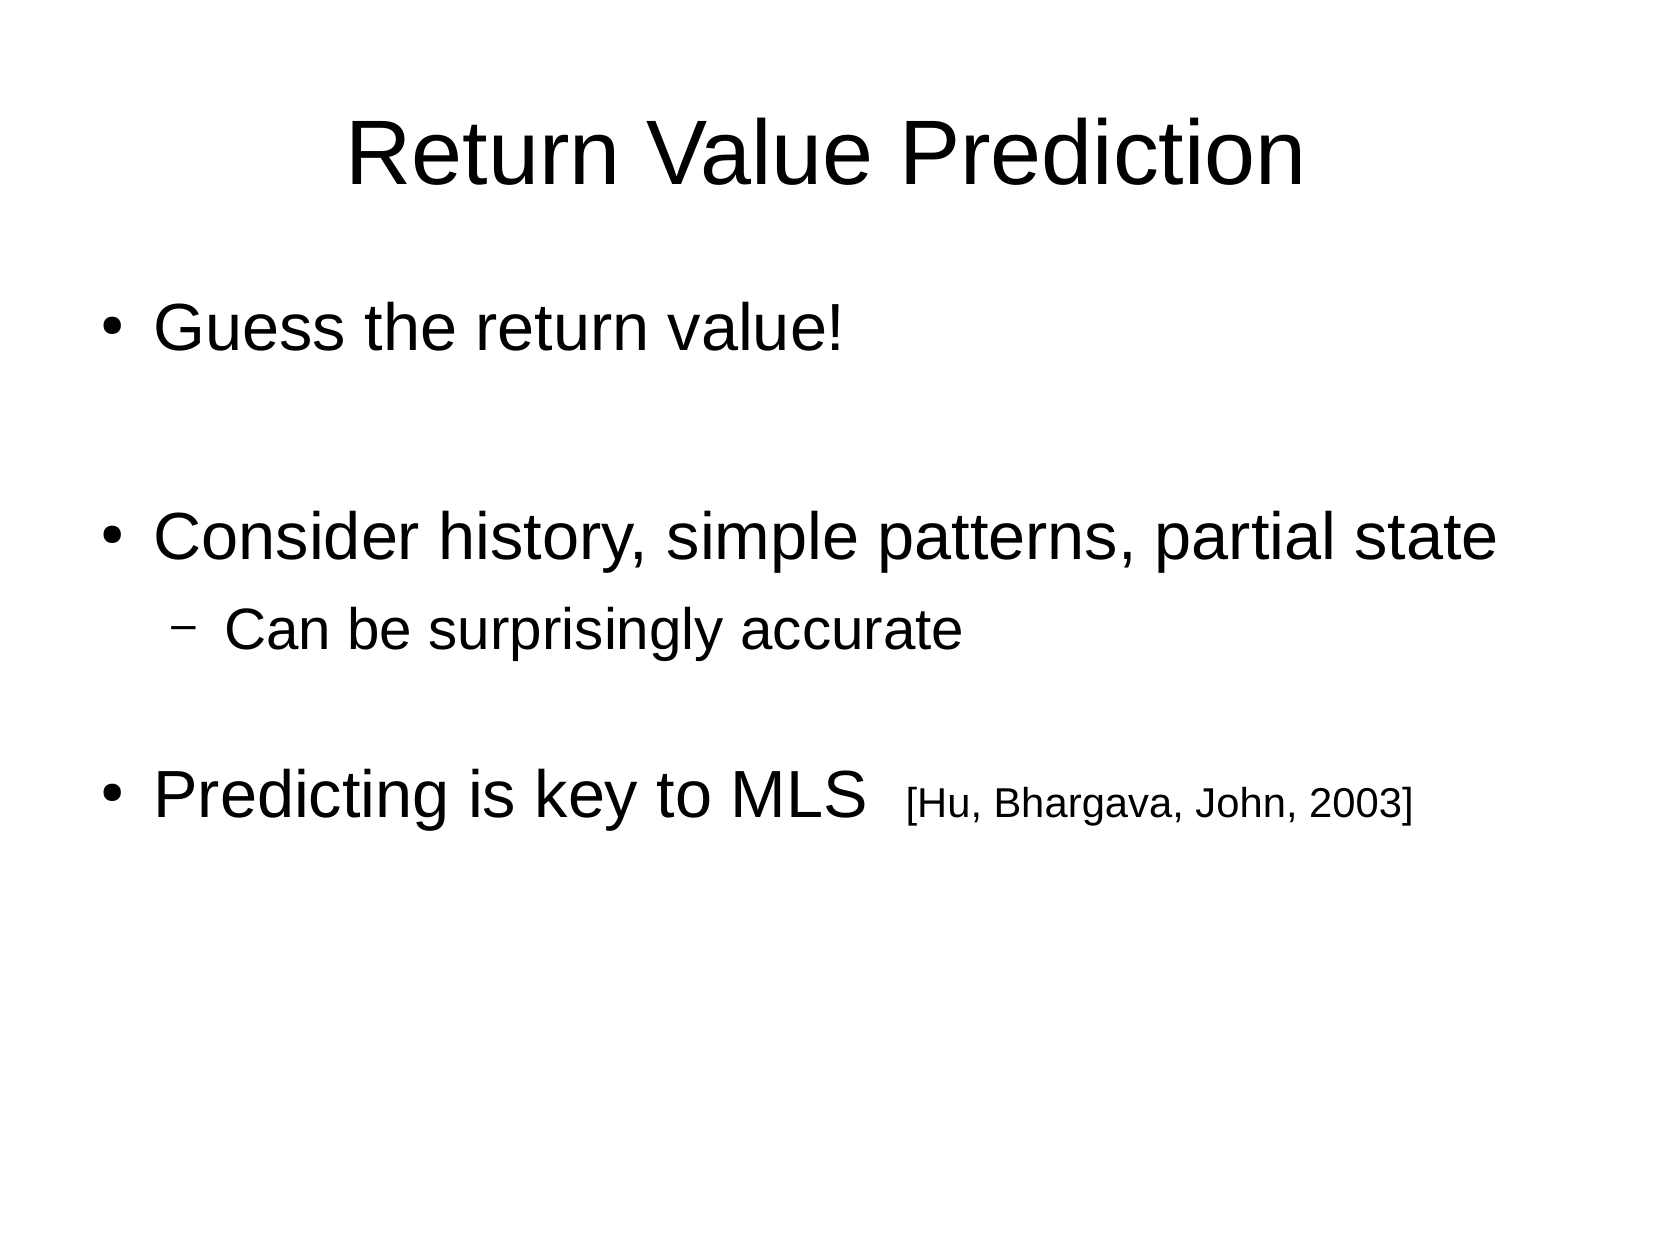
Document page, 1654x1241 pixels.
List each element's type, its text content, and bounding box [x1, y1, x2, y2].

list Guess the return value! Consider history, simple patterns, partial state Can be surprisingly accurate Predicting is key to MLS [Hu, Bhargava, John, 2003] [82, 290, 1571, 1010]
title Return Value Prediction [82, 49, 1571, 257]
